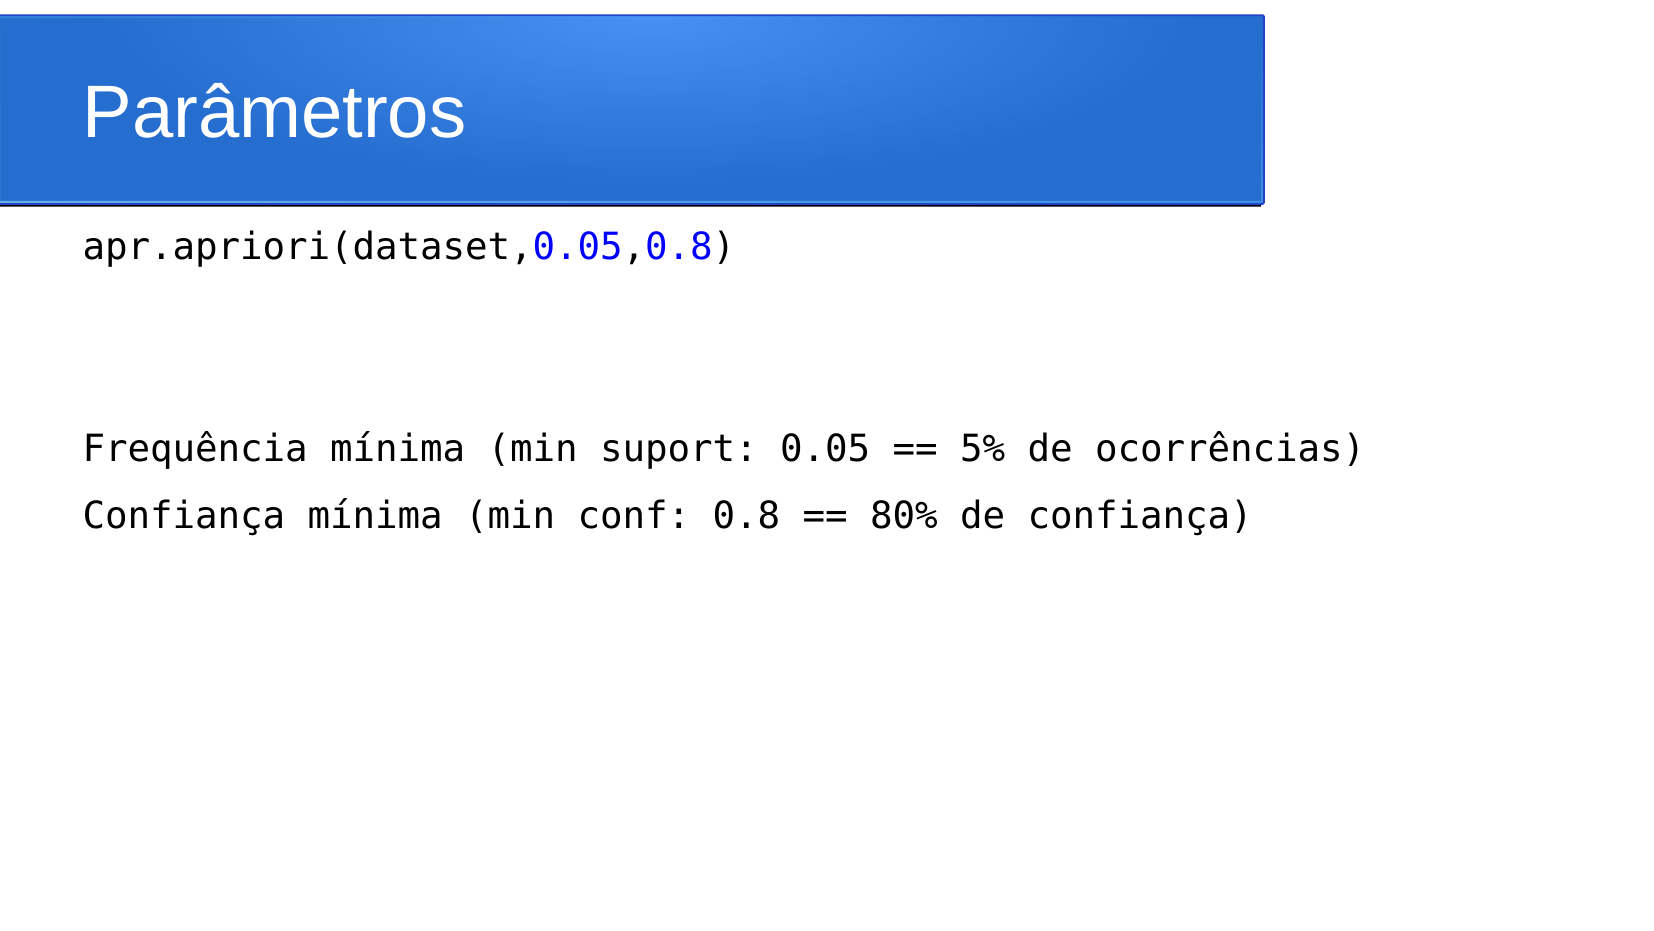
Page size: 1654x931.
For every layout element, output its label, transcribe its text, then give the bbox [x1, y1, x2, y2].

list apr.apriori(dataset,0.05,0.8) Frequência mínima (min suport: 0.05 == 5% de ocorrências) Confiança mínima (min conf: 0.8 == 80% de confiança) [82, 224, 1571, 764]
title Parâmetros [82, 35, 1235, 189]
